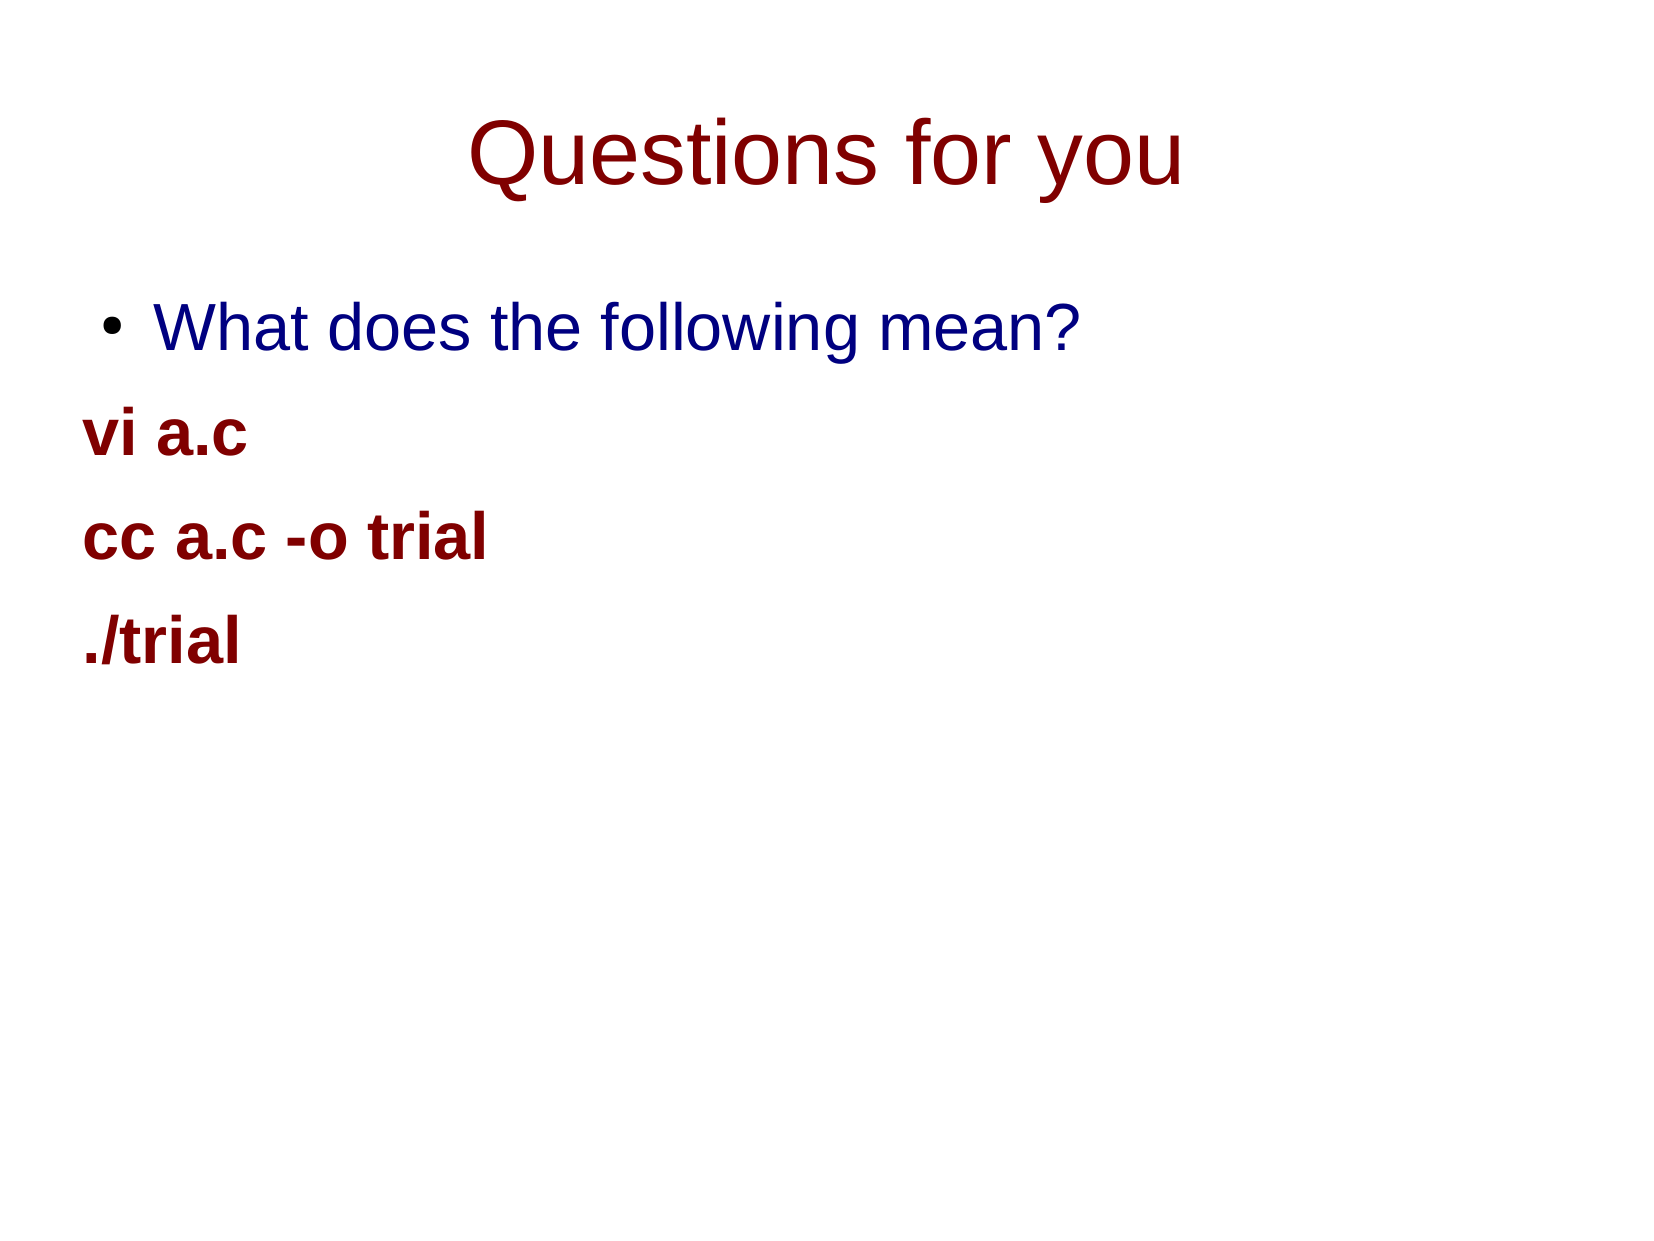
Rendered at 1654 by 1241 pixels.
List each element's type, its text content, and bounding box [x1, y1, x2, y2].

list What does the following mean? vi a.c cc a.c -o trial ./trial [82, 290, 1571, 1010]
title Questions for you [82, 49, 1571, 257]
